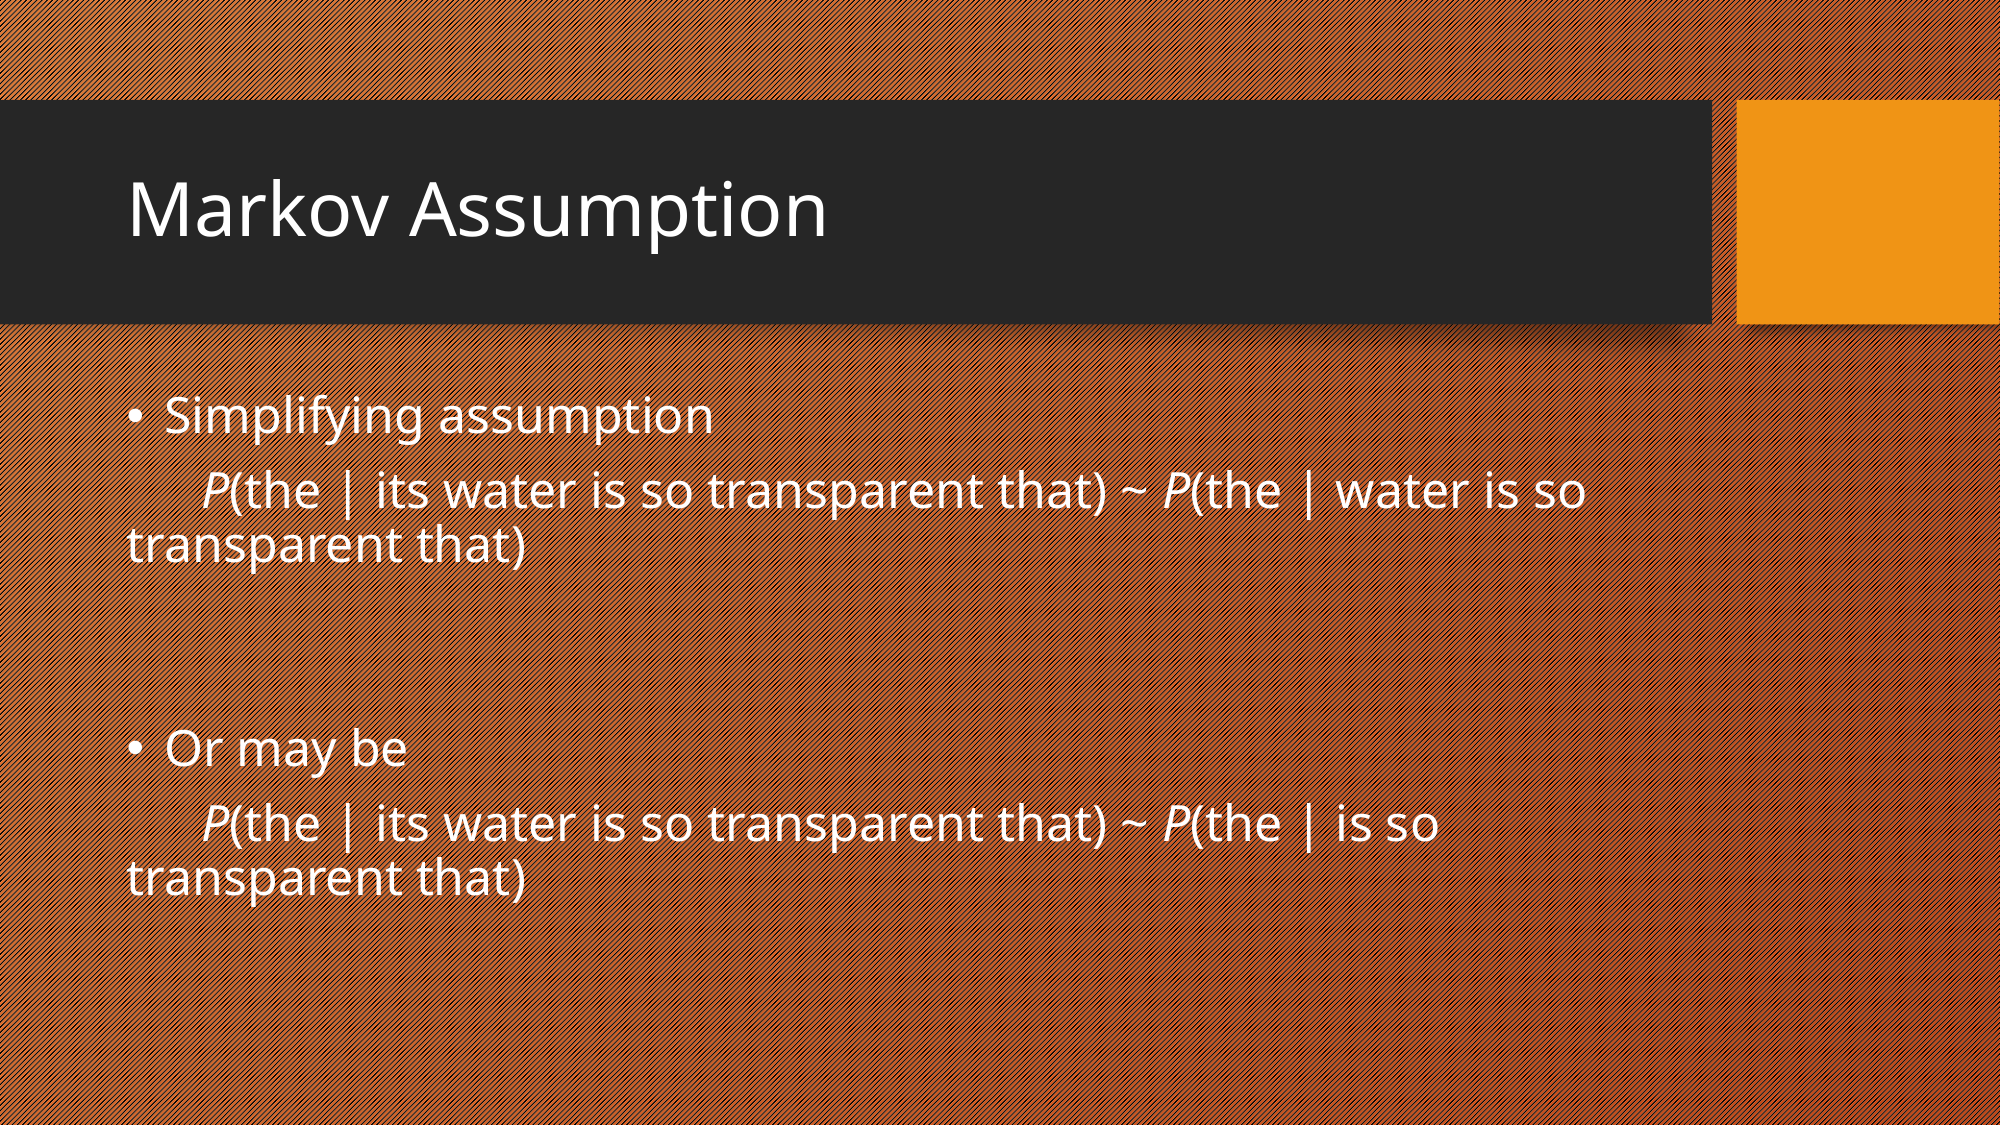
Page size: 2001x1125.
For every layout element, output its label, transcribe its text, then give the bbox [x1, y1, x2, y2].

title Markov Assumption [111, 123, 1689, 301]
picture [0, 0, 2000, 1125]
list Simplifying assumption P(the | its water is so transparent that) ~ P(the | water is so transparent that) Or may be P(the | its water is so transparent that) ~ P(the | is so transparent that) [111, 383, 1689, 974]
